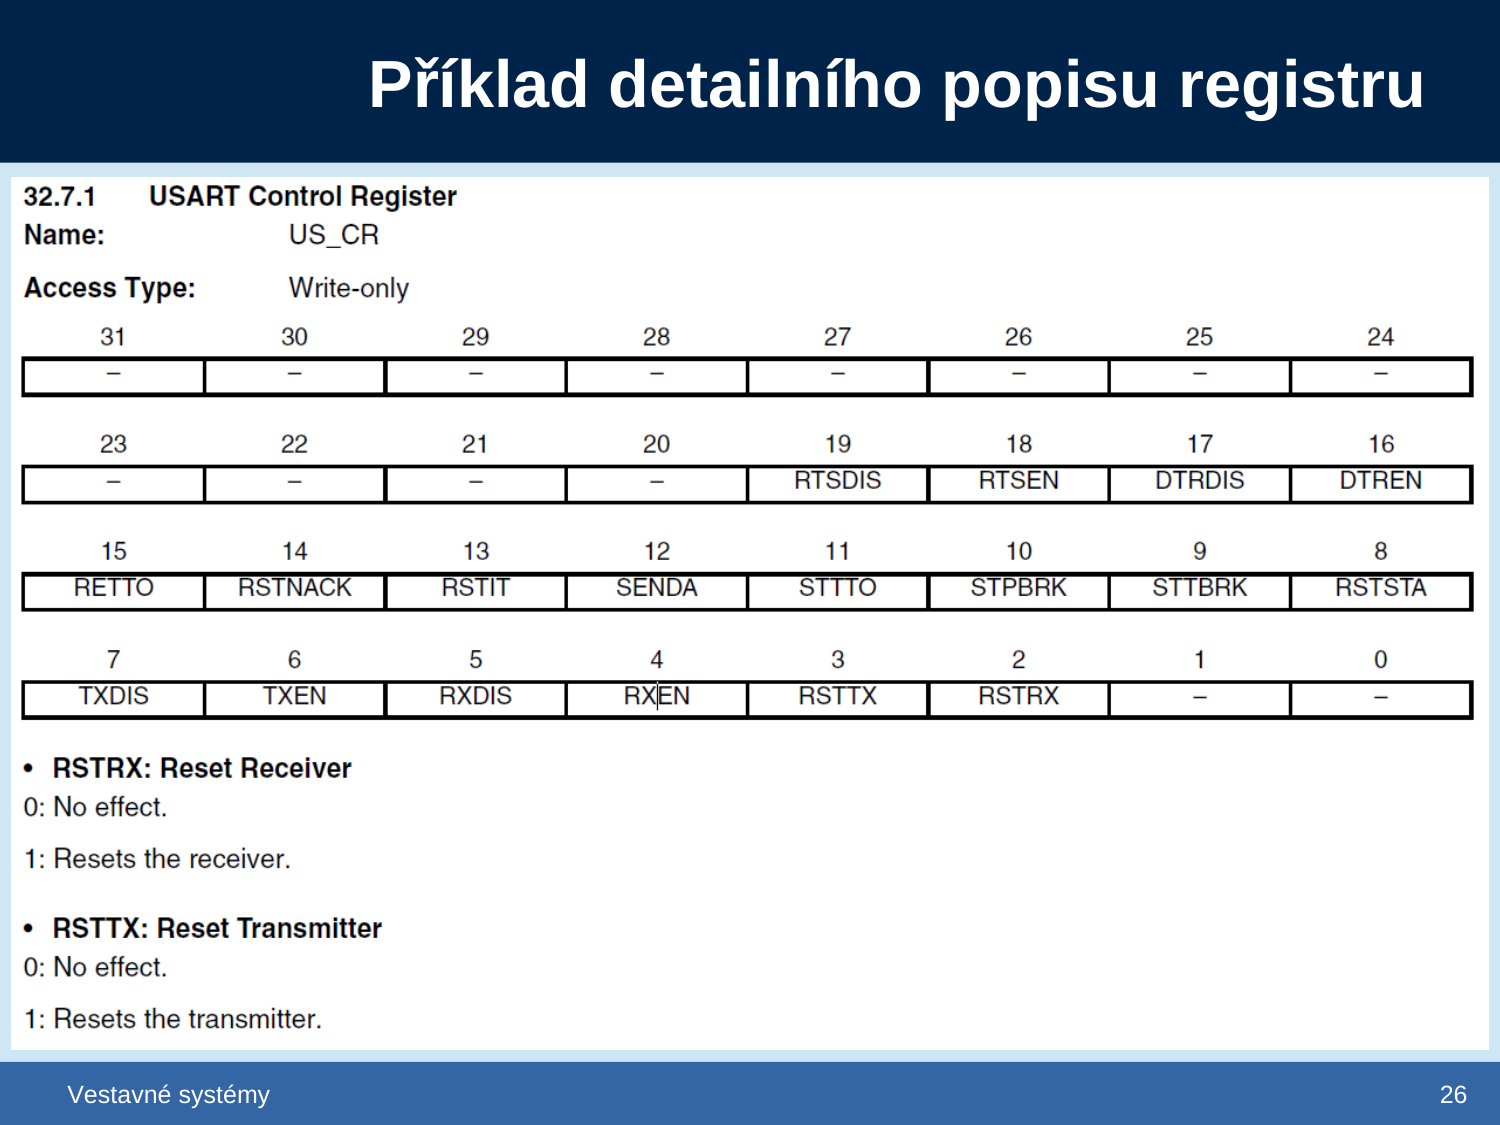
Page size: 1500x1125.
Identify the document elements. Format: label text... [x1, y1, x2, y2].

title Příklad detailního popisu registru [47, 0, 1443, 164]
picture [11, 177, 1489, 1050]
